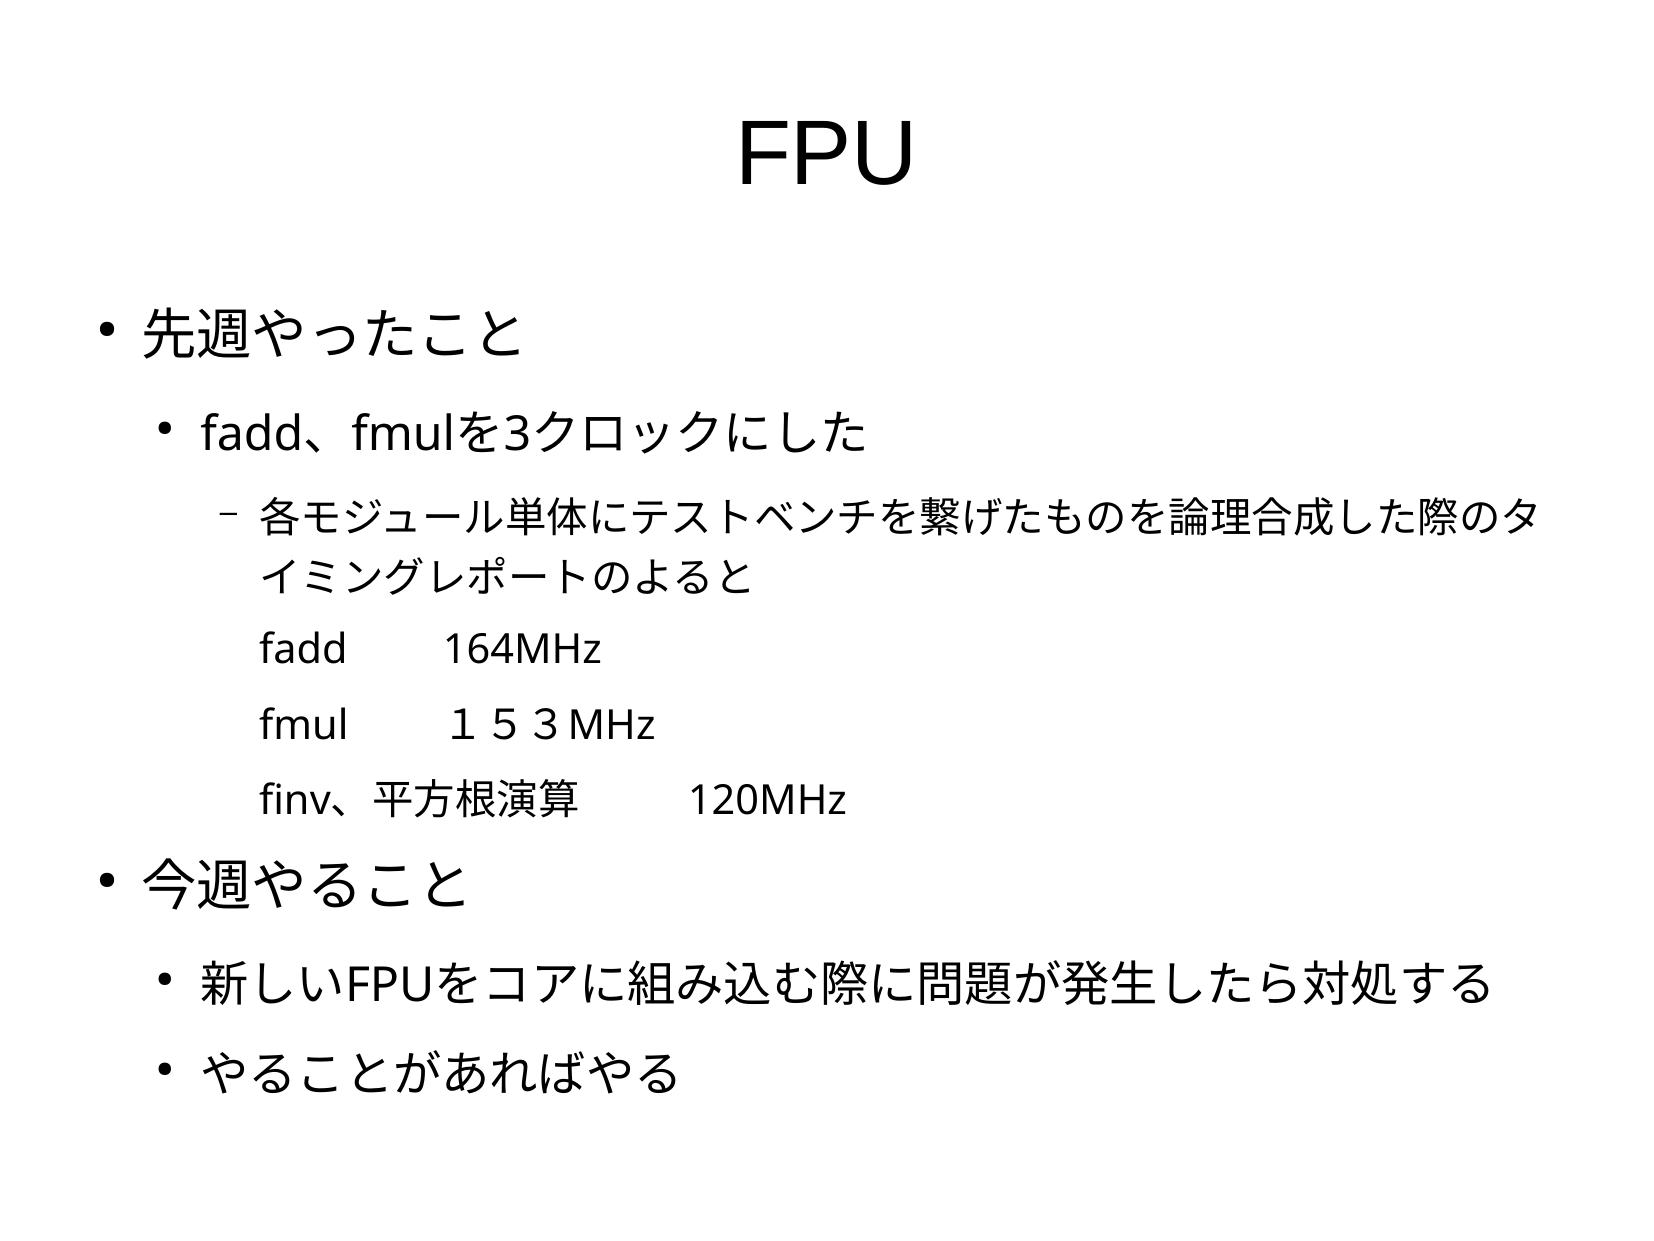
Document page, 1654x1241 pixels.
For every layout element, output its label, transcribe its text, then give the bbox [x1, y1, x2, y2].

title FPU [82, 49, 1571, 257]
list 先週やったこと fadd、fmulを3クロックにした 各モジュール単体にテストベンチを繋げたものを論理合成した際のタイミングレポートのよると fadd 164MHz fmul １５３MHz finv、平方根演算 120MHz 今週やること 新しいFPUをコアに組み込む際に問題が発生したら対処する やることがあればやる [82, 290, 1571, 1109]
